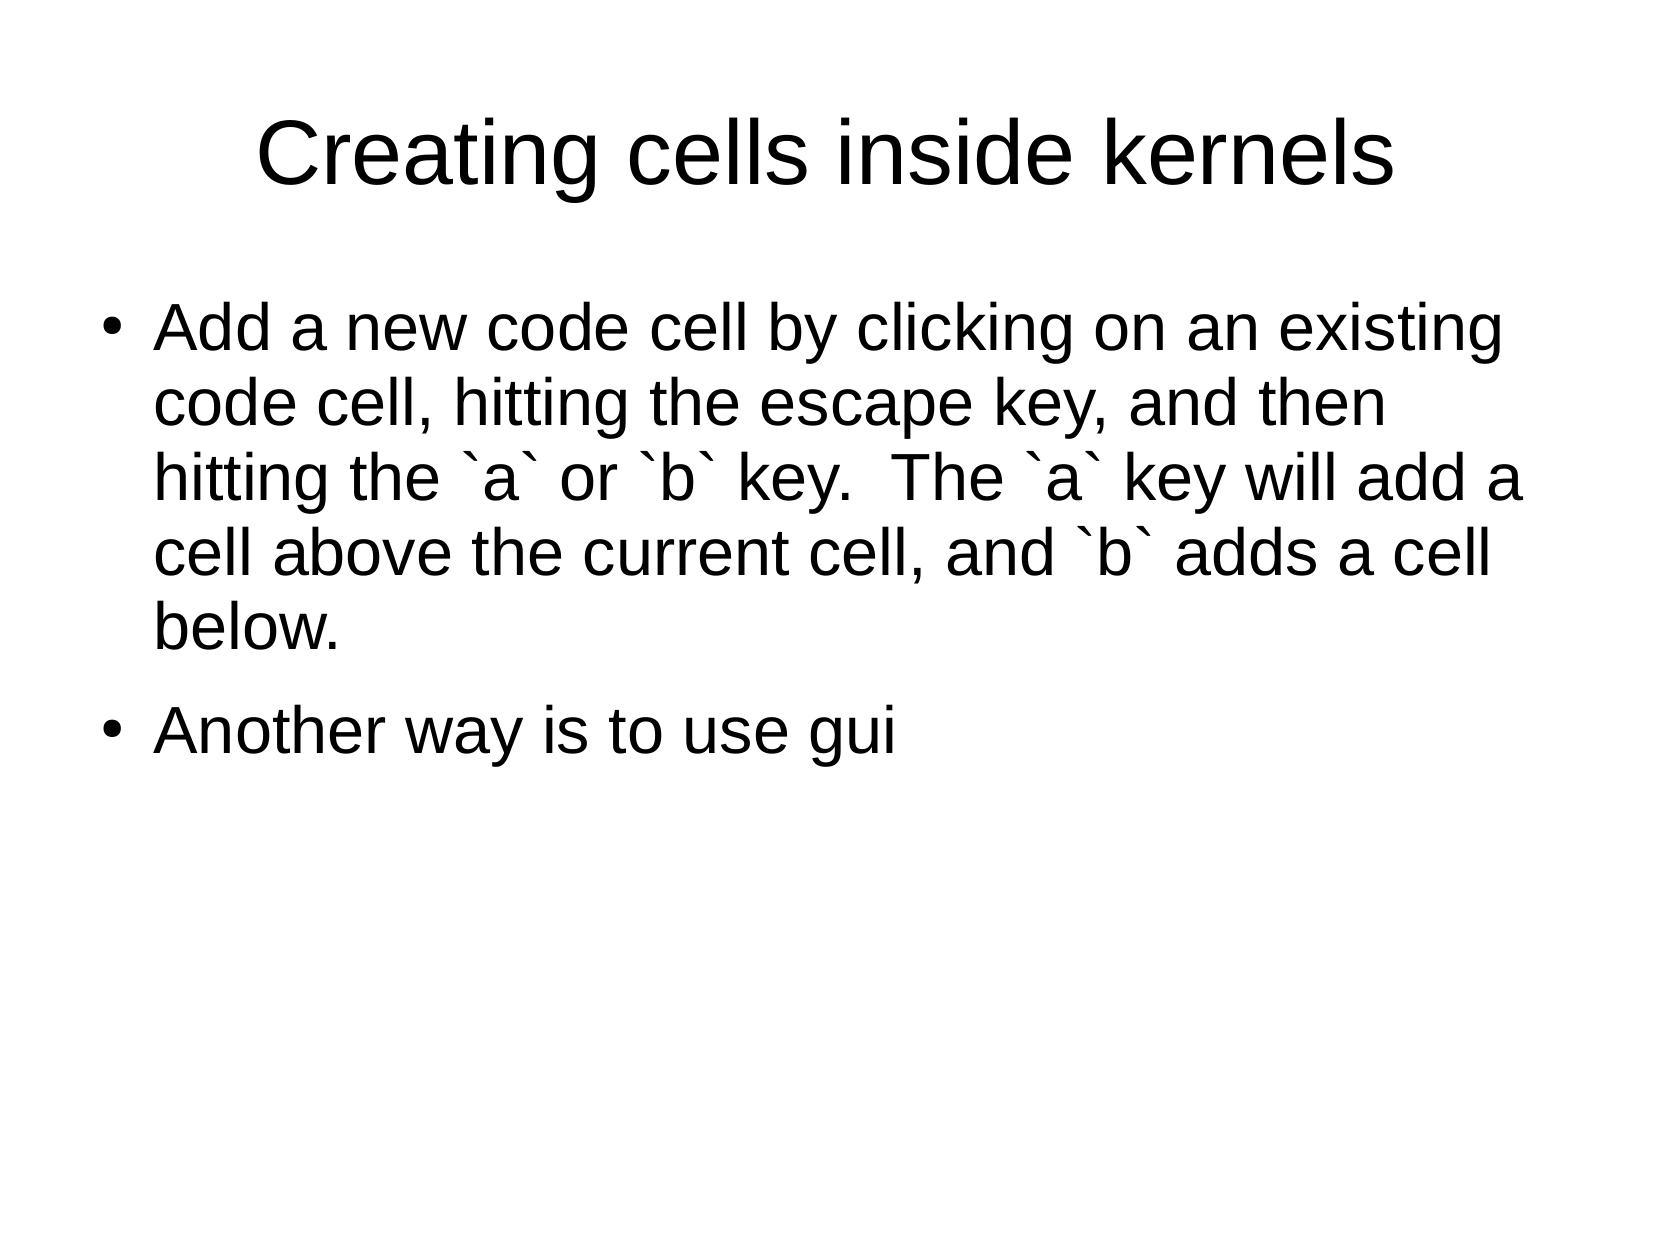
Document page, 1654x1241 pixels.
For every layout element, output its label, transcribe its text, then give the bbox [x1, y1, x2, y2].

title Creating cells inside kernels [82, 49, 1571, 257]
list Add a new code cell by clicking on an existing code cell, hitting the escape key, and then hitting the `a` or `b` key. The `a` key will add a cell above the current cell, and `b` adds a cell below. Another way is to use gui [82, 290, 1571, 1010]
